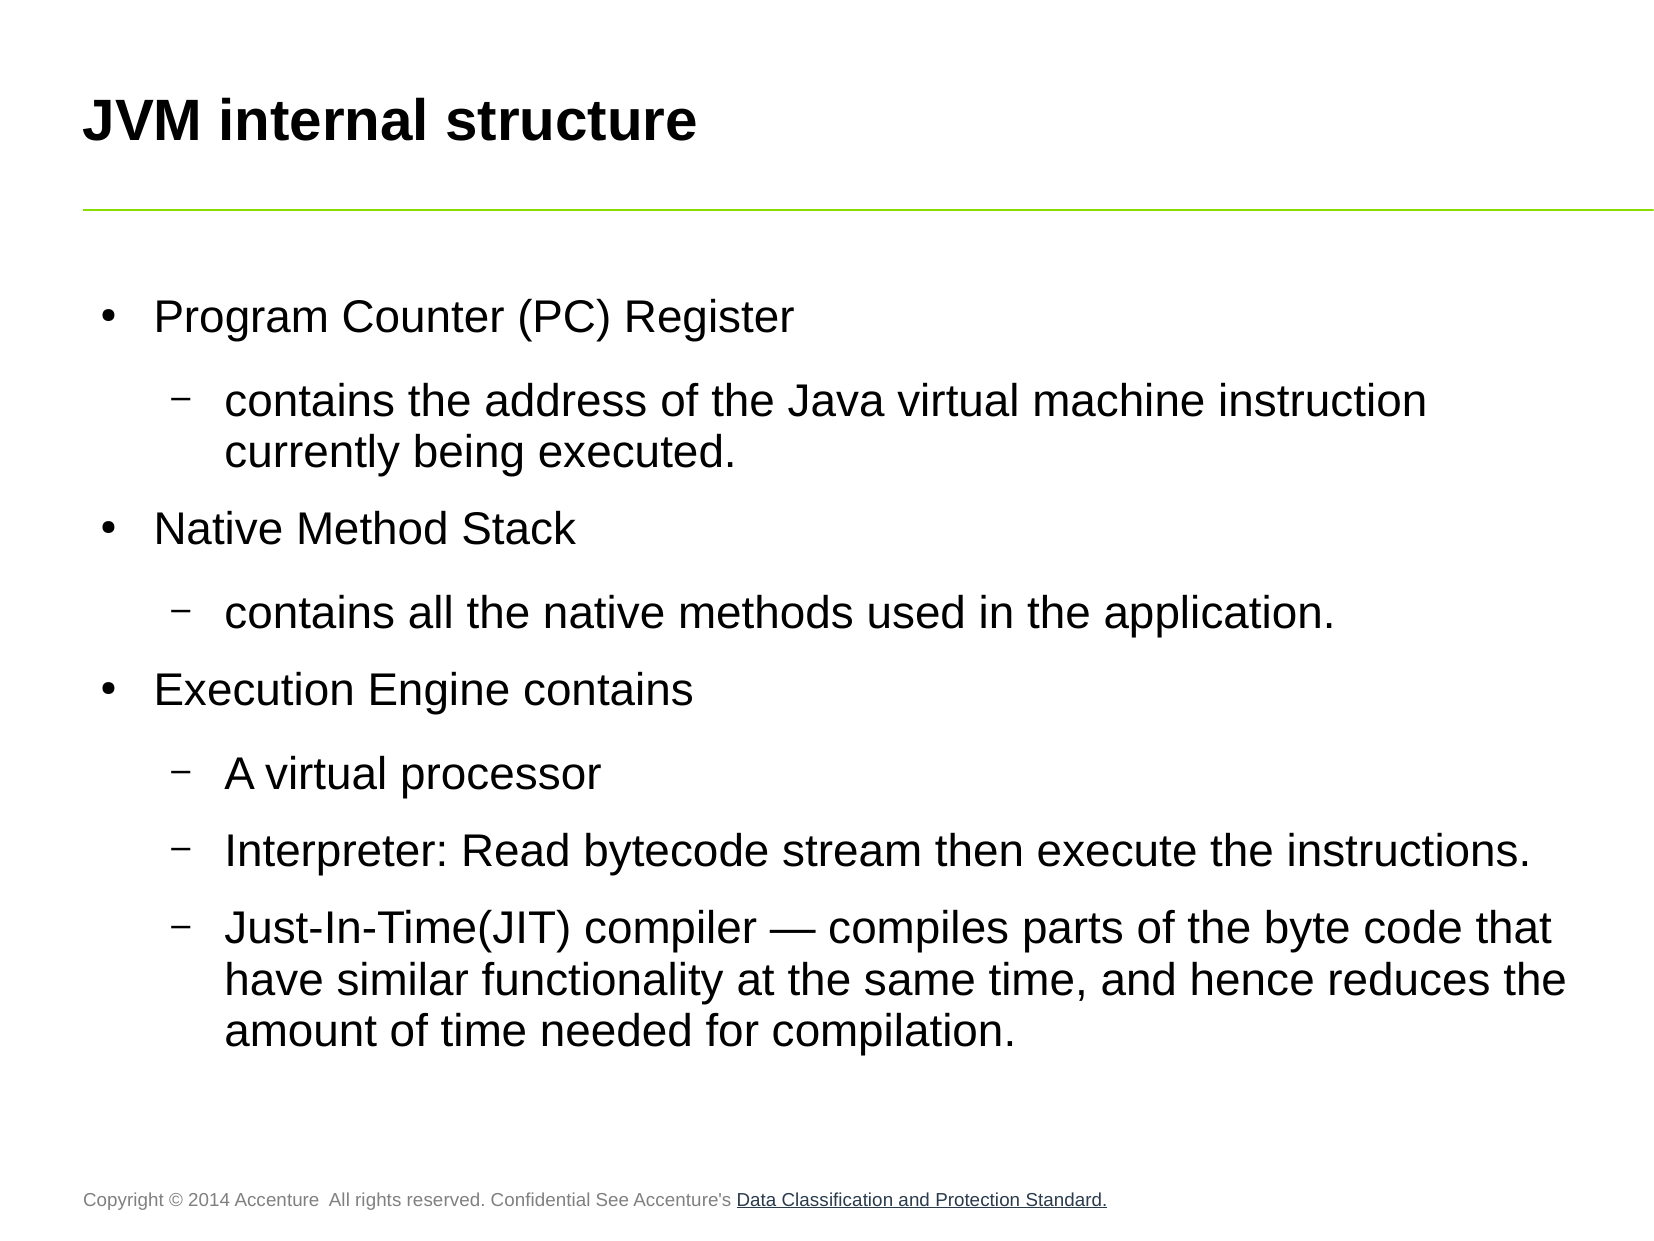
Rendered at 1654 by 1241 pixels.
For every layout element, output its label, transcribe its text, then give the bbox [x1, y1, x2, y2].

title JVM internal structure [82, 45, 1571, 195]
list Program Counter (PC) Register contains the address of the Java virtual machine instruction currently being executed. Native Method Stack contains all the native methods used in the application. Execution Engine contains A virtual processor Interpreter: Read bytecode stream then execute the instructions. Just-In-Time(JIT) compiler — compiles parts of the byte code that have similar functionality at the same time, and hence reduces the amount of time needed for compilation. [82, 213, 1617, 1188]
